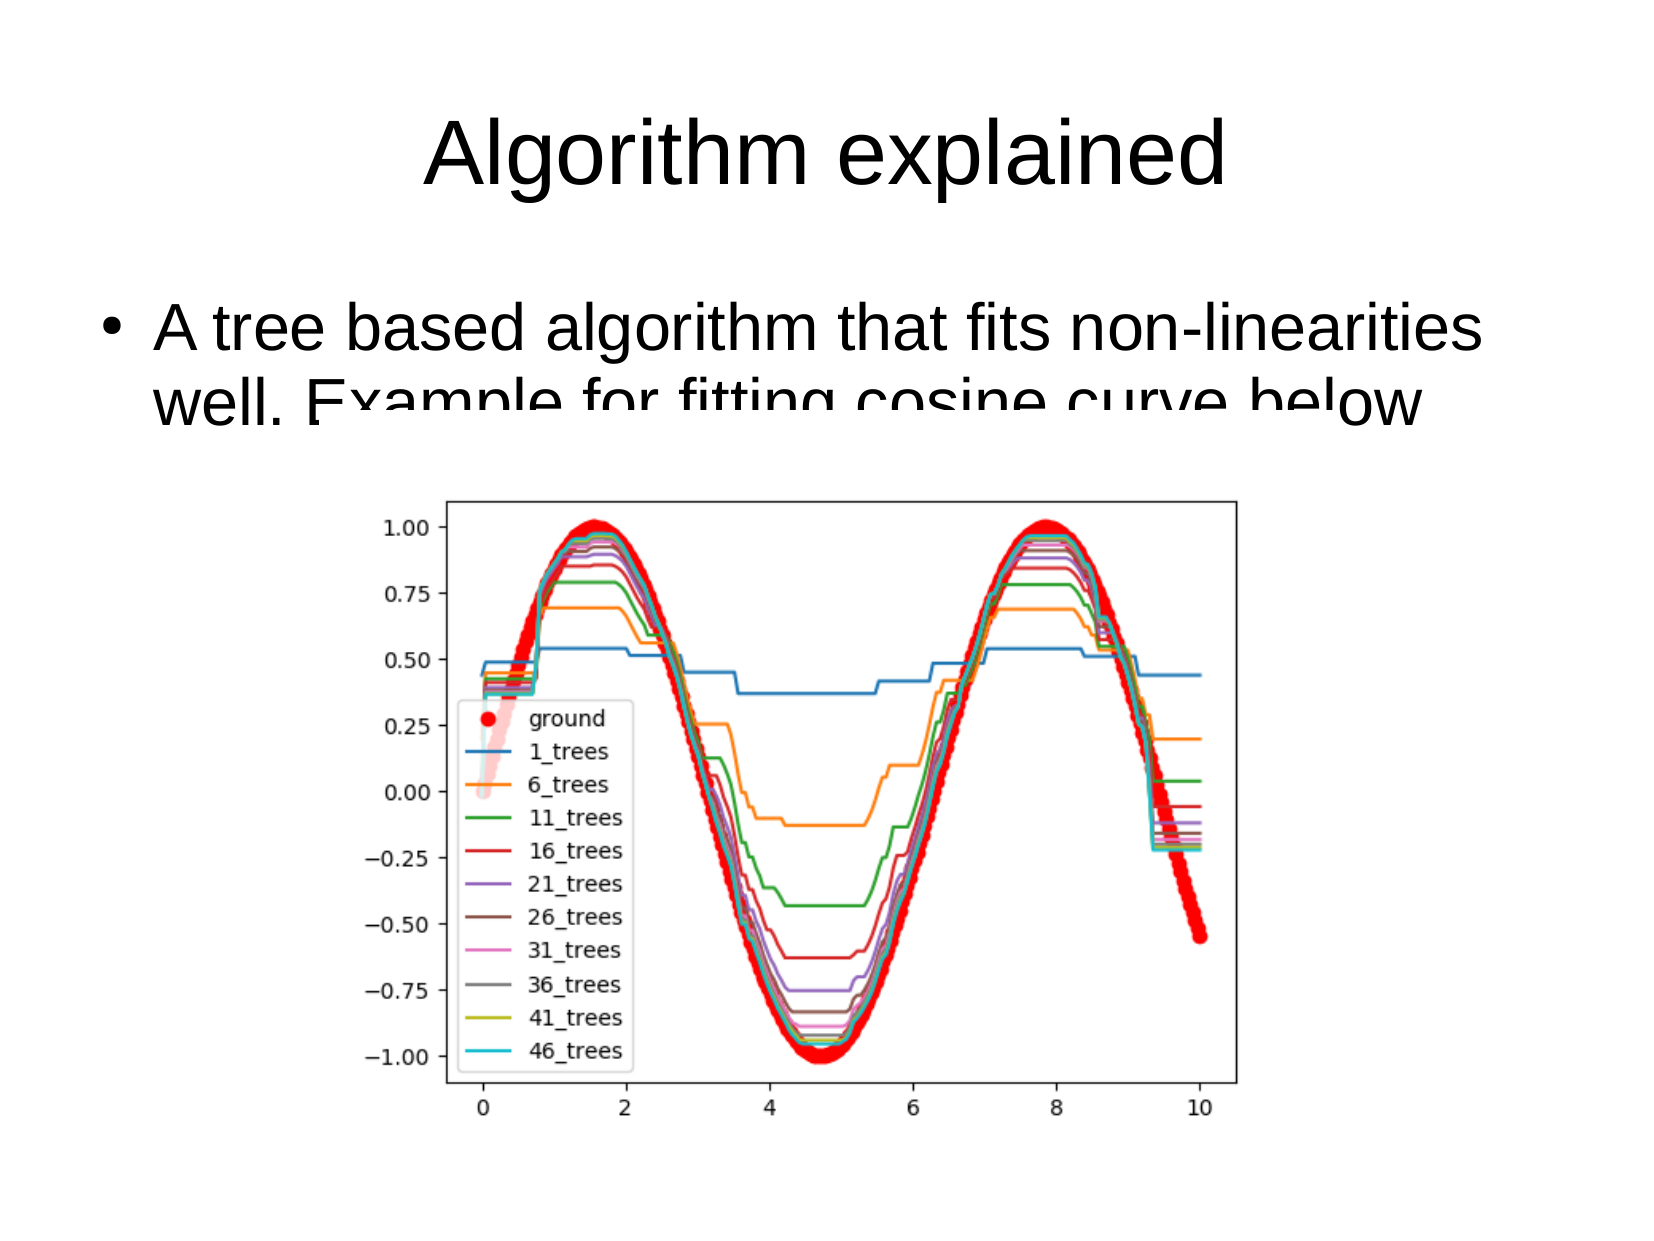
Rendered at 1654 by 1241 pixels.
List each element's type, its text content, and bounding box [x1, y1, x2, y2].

title Algorithm explained [82, 49, 1571, 257]
picture [319, 410, 1338, 1166]
list A tree based algorithm that fits non-linearities well. Example for fitting cosine curve below [82, 290, 1571, 1010]
